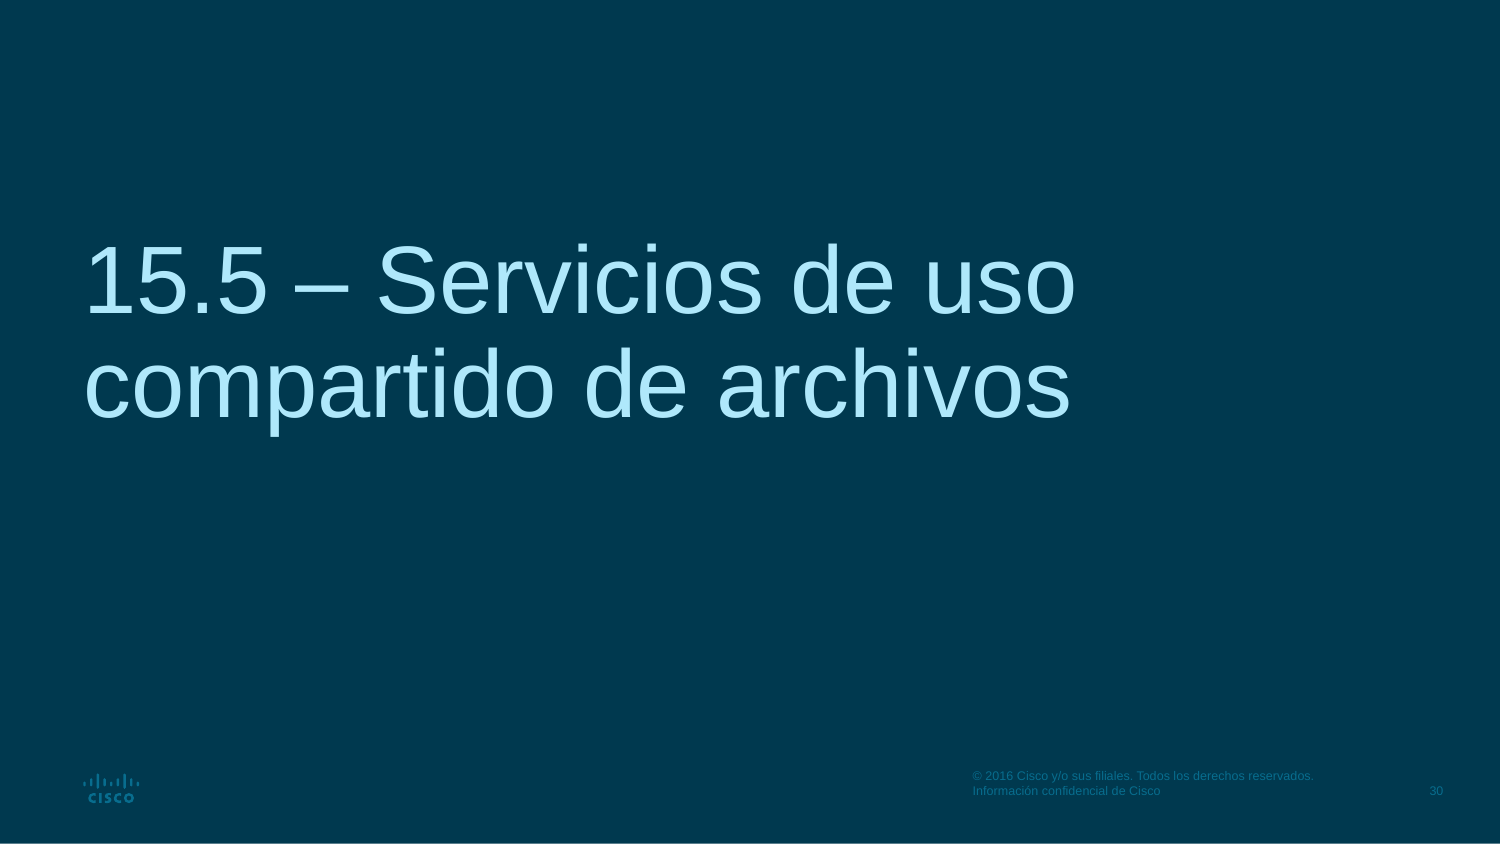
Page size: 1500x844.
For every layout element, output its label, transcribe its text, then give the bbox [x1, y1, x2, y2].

title 15.5 – Servicios de uso compartido de archivos [68, 303, 1427, 446]
